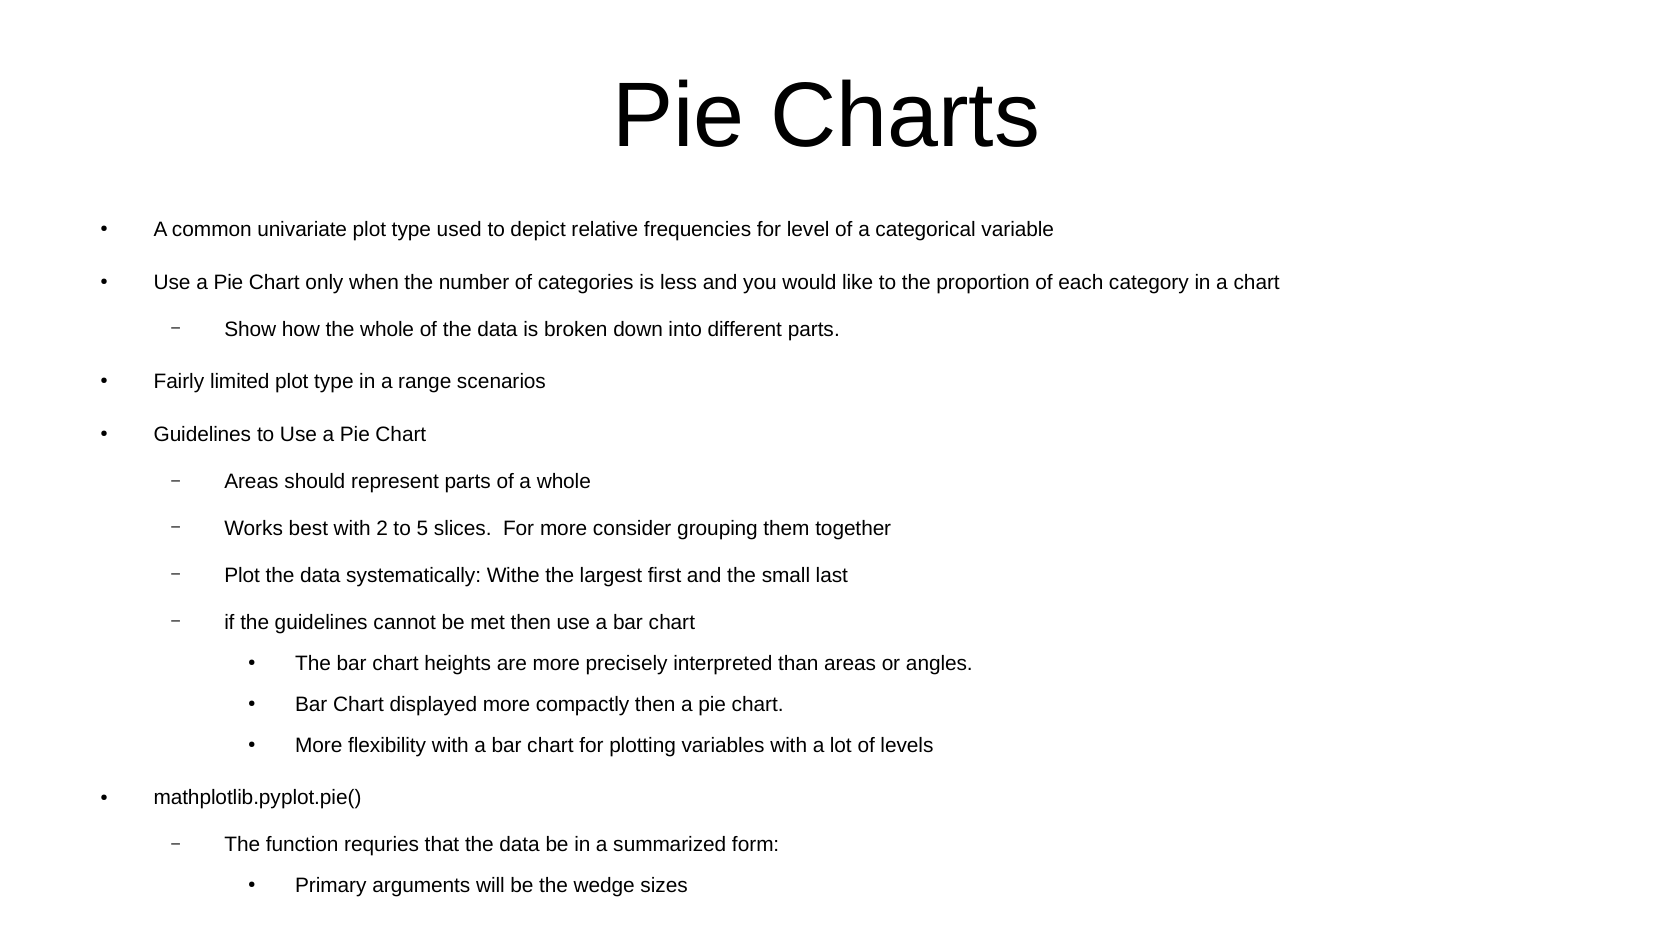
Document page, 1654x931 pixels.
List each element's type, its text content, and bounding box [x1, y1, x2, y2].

title Pie Charts [82, 37, 1571, 193]
list A common univariate plot type used to depict relative frequencies for level of a categorical variable Use a Pie Chart only when the number of categories is less and you would like to the proportion of each category in a chart Show how the whole of the data is broken down into different parts. Fairly limited plot type in a range scenarios Guidelines to Use a Pie Chart Areas should represent parts of a whole Works best with 2 to 5 slices. For more consider grouping them together Plot the data systematically: Withe the largest first and the small last if the guidelines cannot be met then use a bar chart The bar chart heights are more precisely interpreted than areas or angles. Bar Chart displayed more compactly then a pie chart. More flexibility with a bar chart for plotting variables with a lot of levels mathplotlib.pyplot.pie() The function requries that the data be in a summarized form: Primary arguments will be the wedge sizes [82, 217, 1591, 916]
